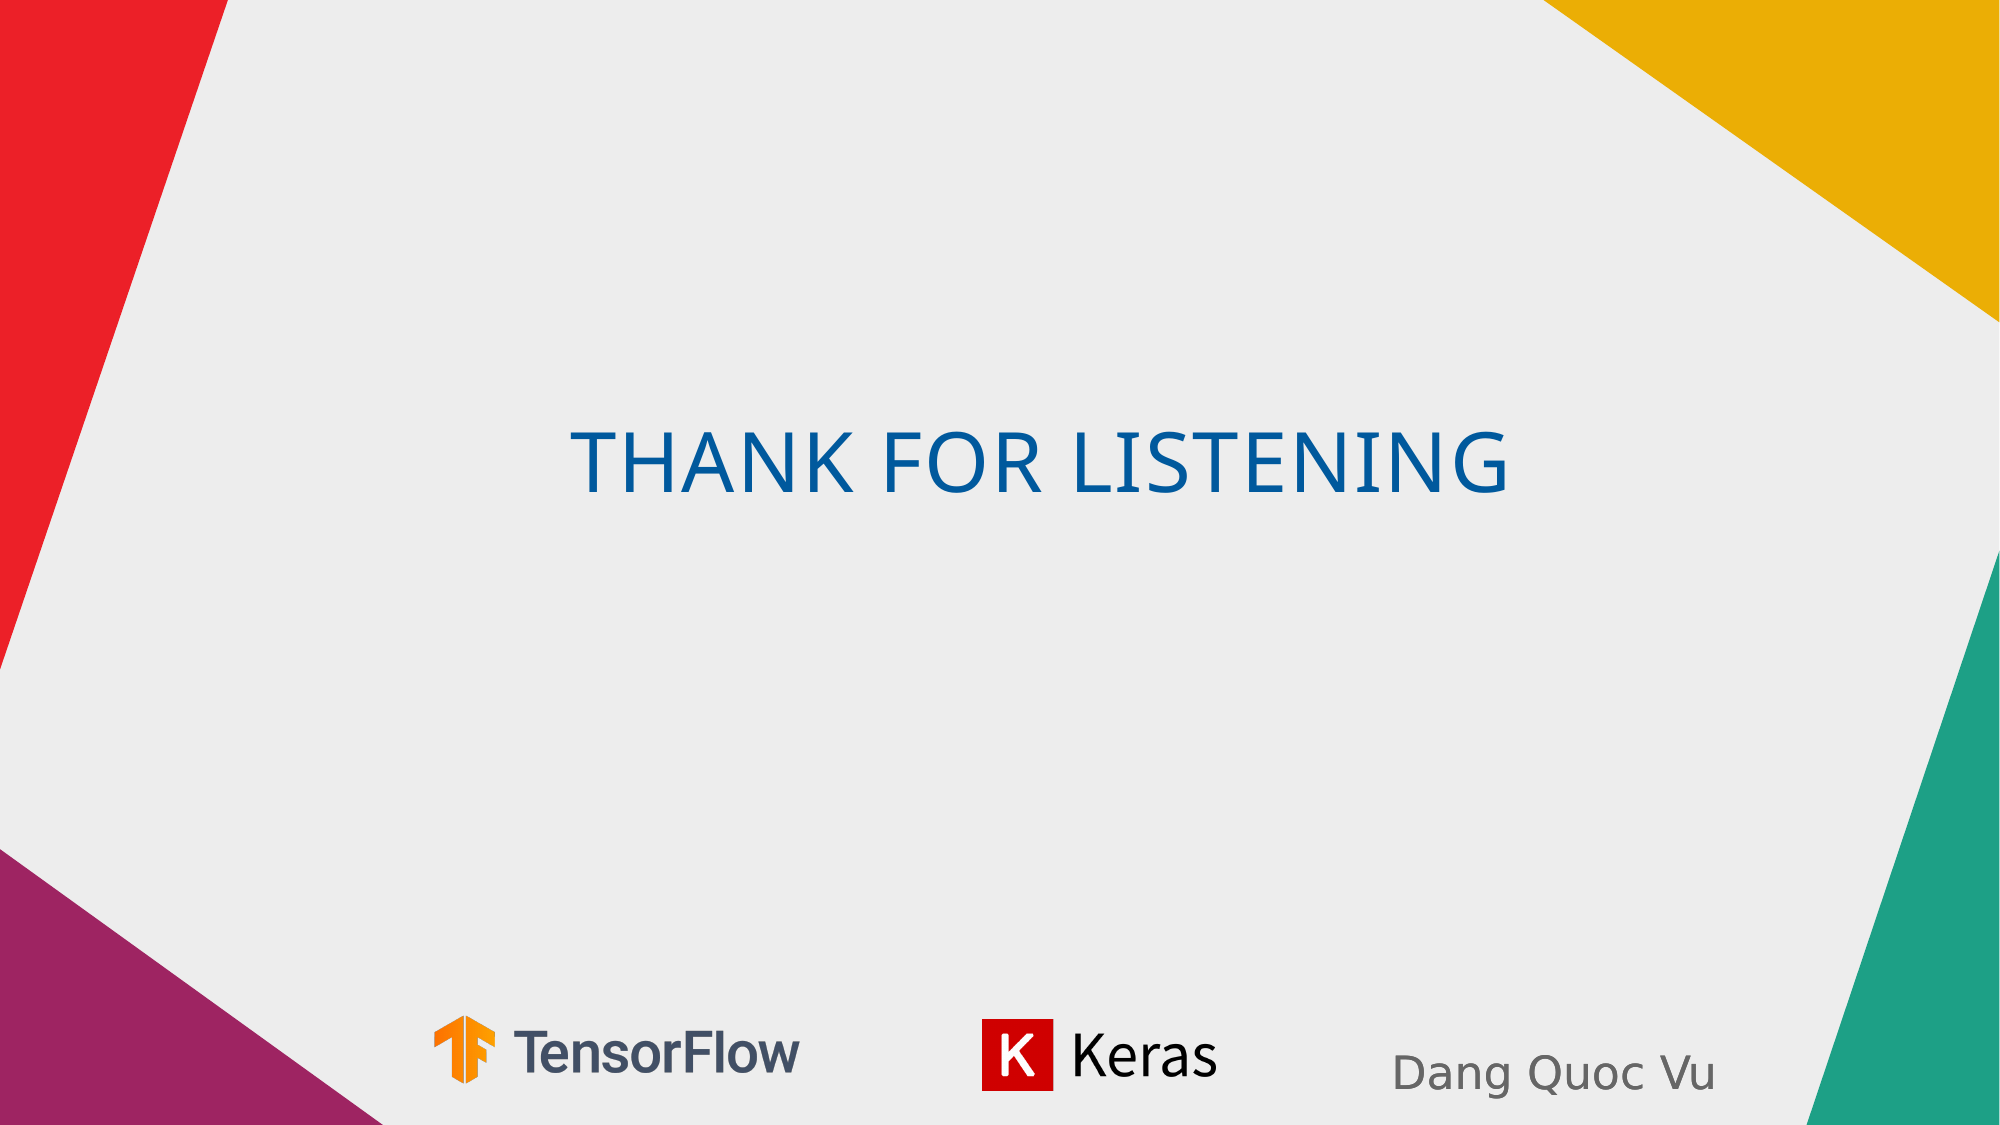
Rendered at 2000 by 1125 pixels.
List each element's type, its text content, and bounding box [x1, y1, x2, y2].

picture [982, 1019, 1216, 1091]
title Thank for listening [555, 345, 2000, 591]
picture [393, 974, 841, 1125]
text_box Dang Quoc Vu [1308, 1032, 1801, 1111]
